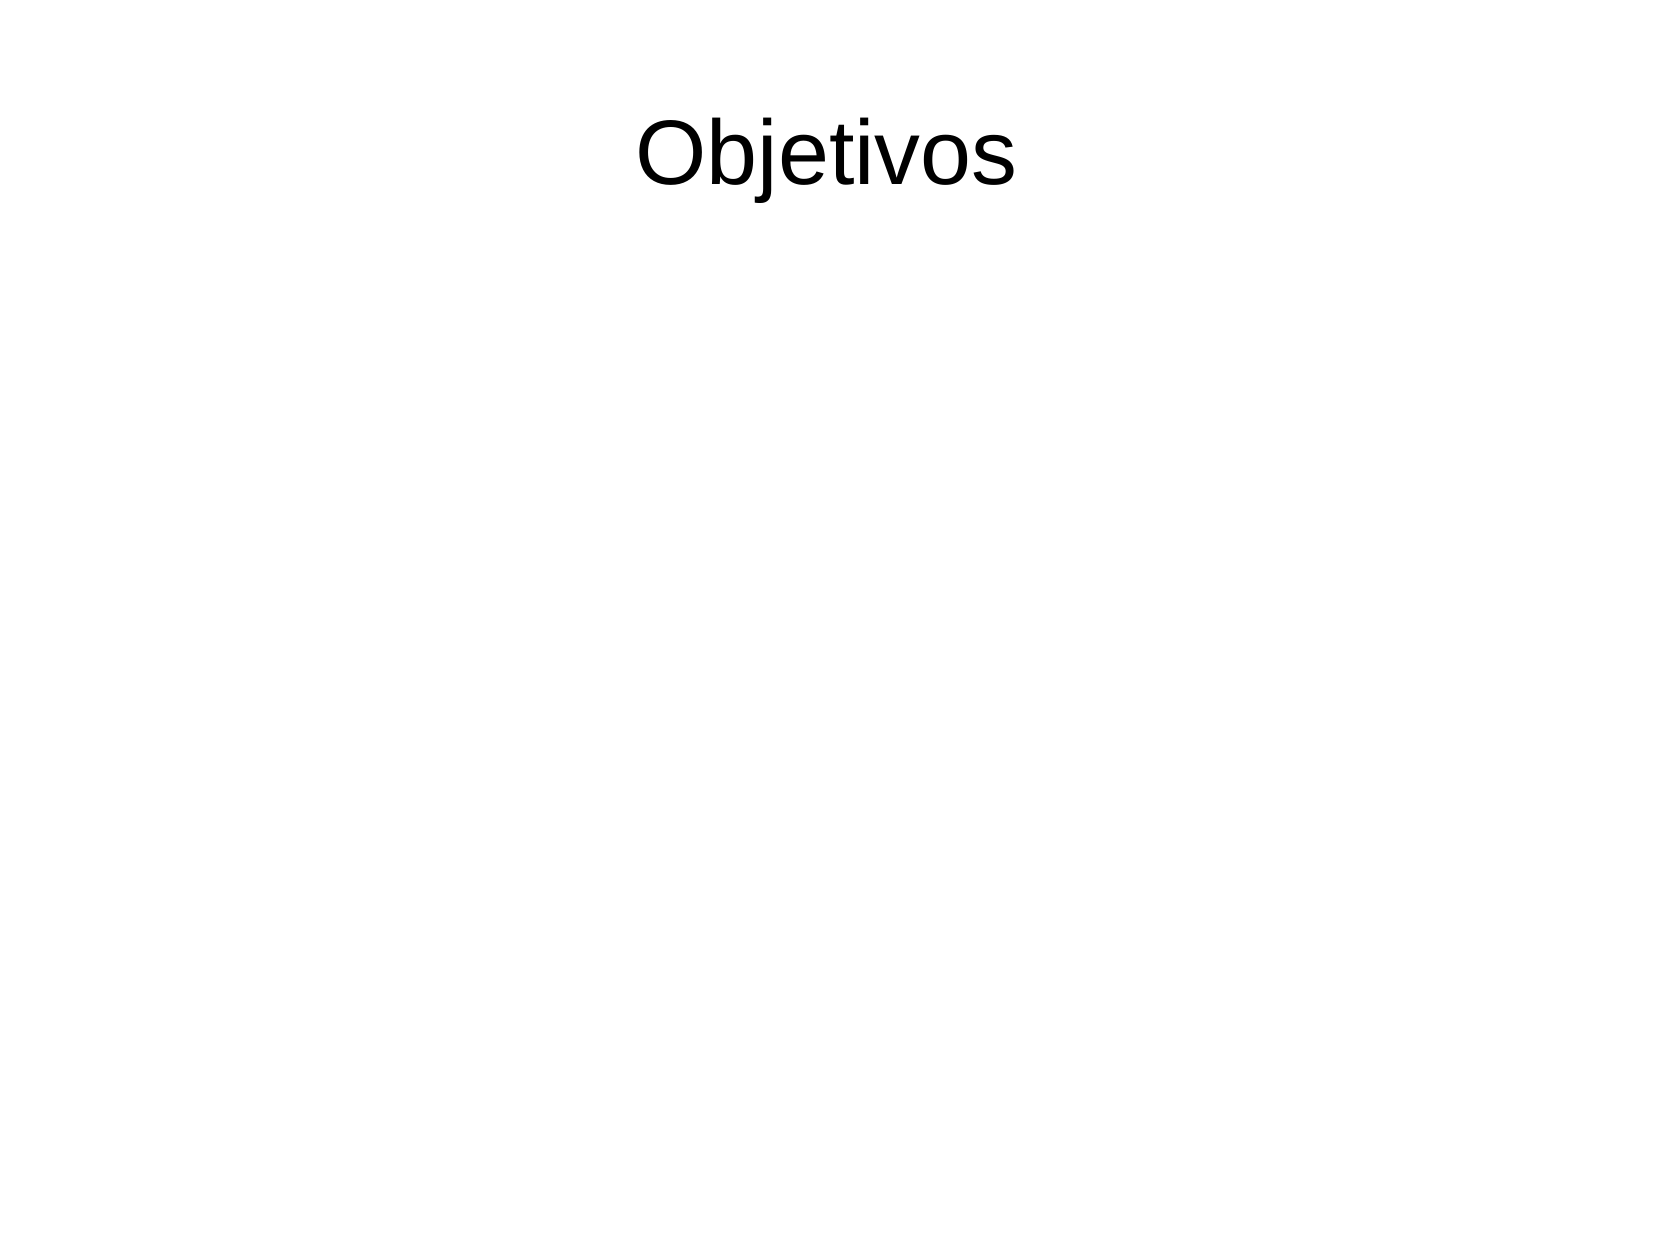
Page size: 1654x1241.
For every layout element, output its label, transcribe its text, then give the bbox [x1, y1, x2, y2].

title Objetivos [82, 49, 1571, 257]
